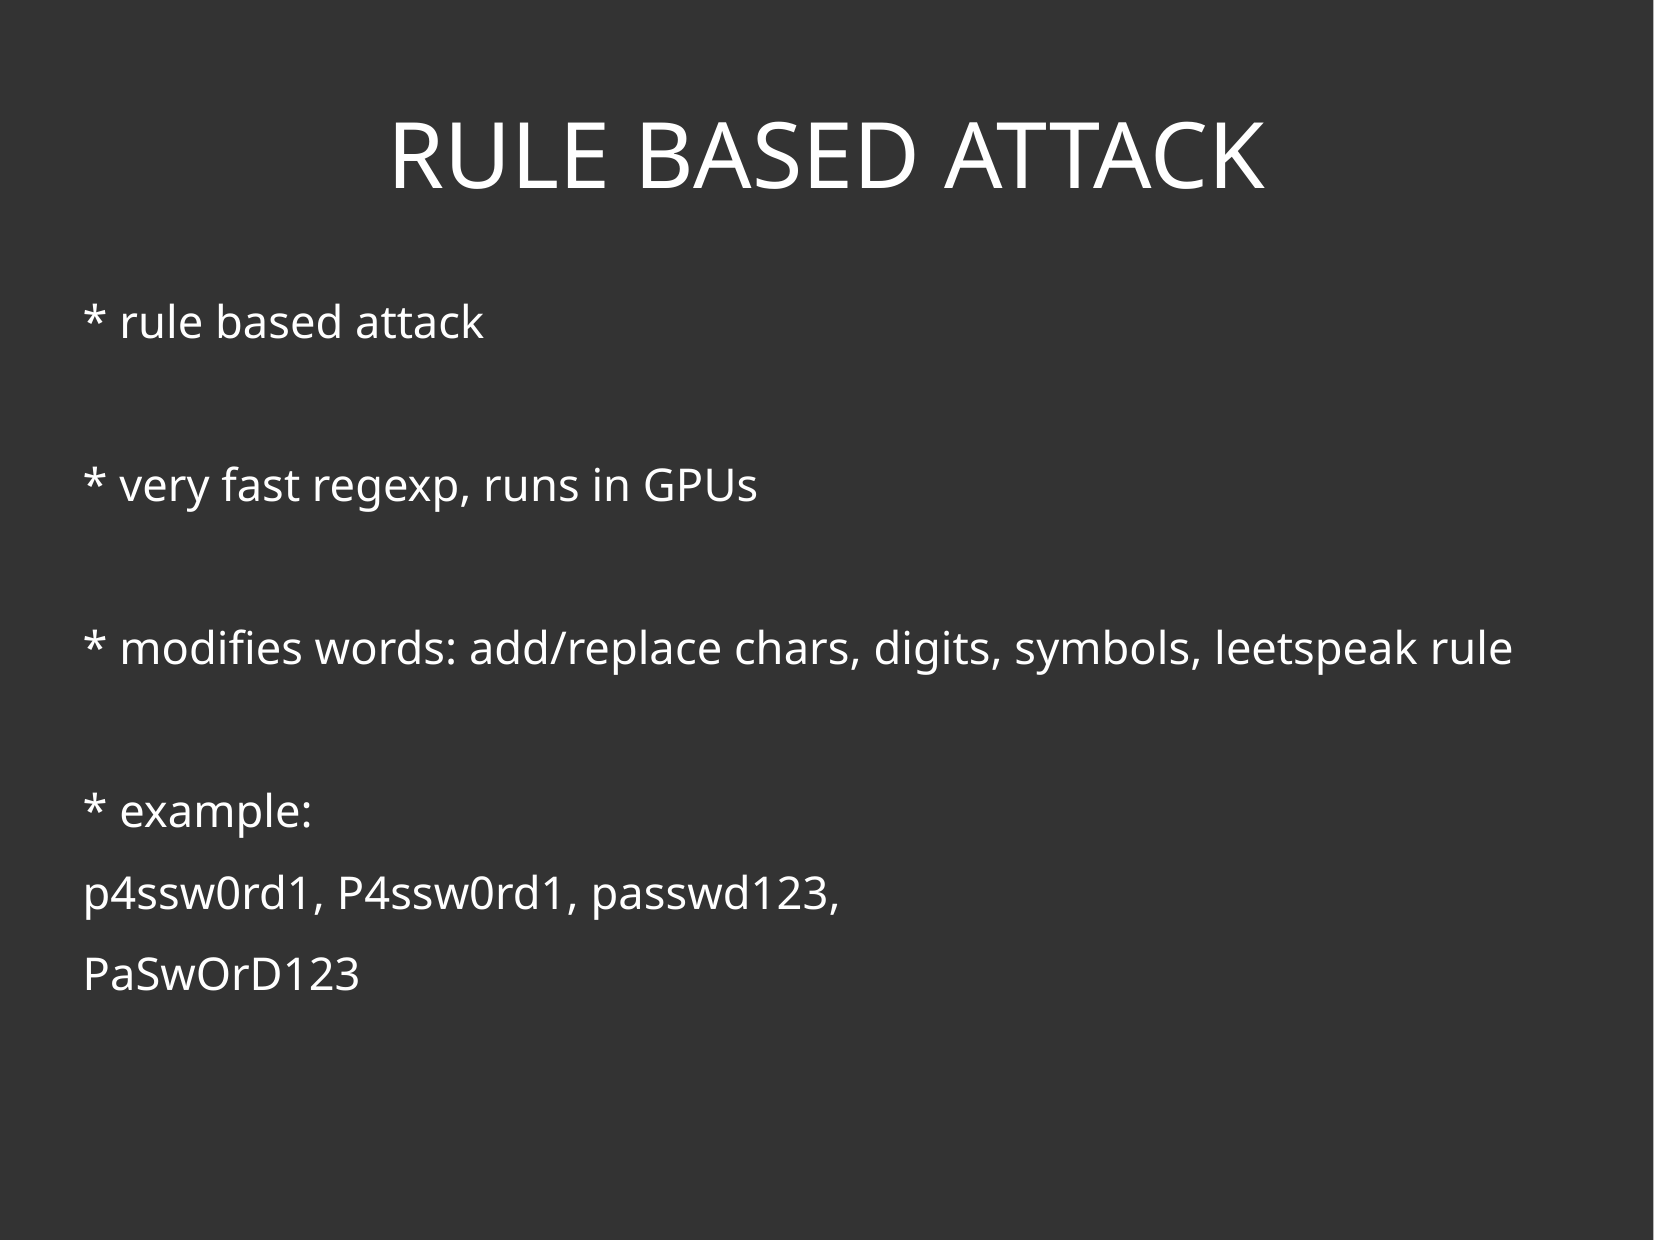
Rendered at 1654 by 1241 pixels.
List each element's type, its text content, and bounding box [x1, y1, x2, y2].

list * rule based attack * very fast regexp, runs in GPUs * modifies words: add/replace chars, digits, symbols, leetspeak rule * example: p4ssw0rd1, P4ssw0rd1, passwd123, PaSwOrD123 [82, 290, 1571, 1010]
title RULE BASED ATTACK [82, 49, 1571, 257]
